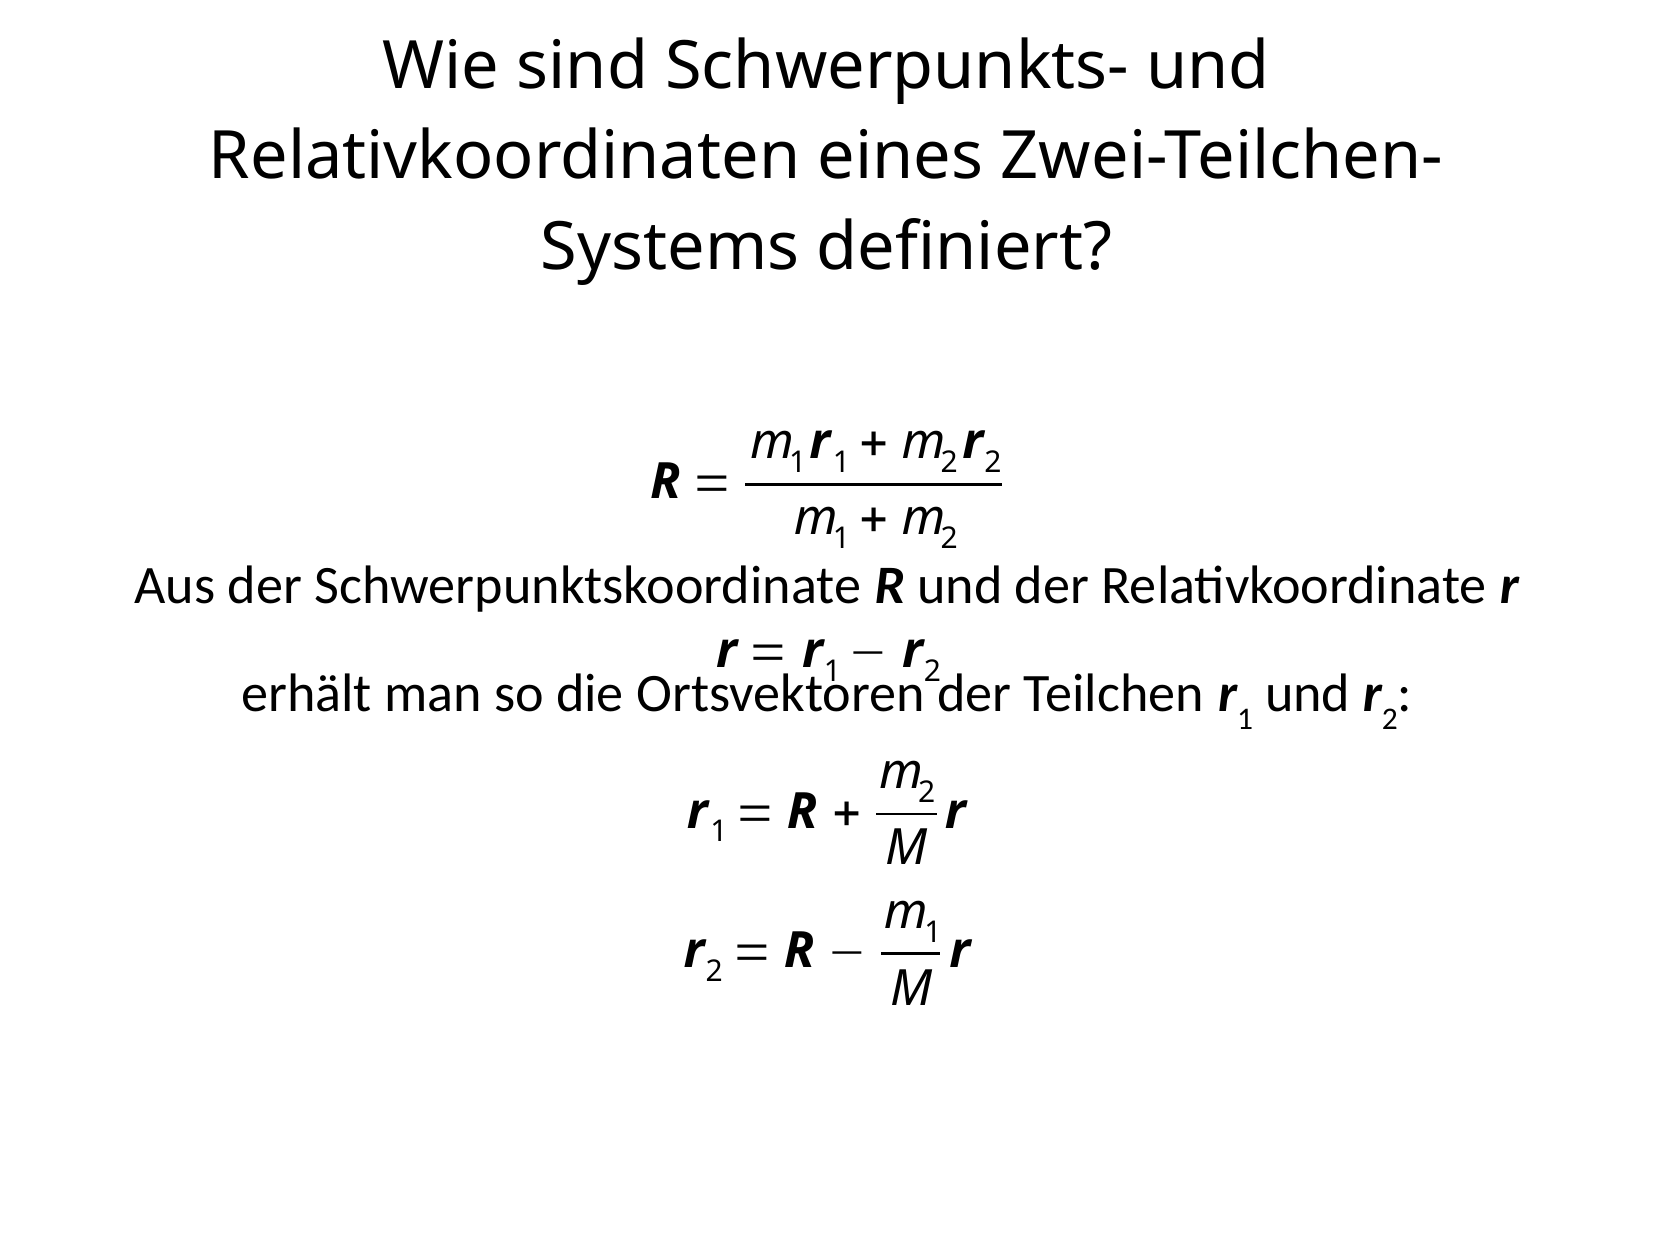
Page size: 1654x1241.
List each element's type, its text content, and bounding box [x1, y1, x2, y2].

title Wie sind Schwerpunkts- und Relativkoordinaten eines Zwei-Teilchen-Systems definiert? [82, 49, 1571, 257]
chart [675, 741, 978, 1019]
subtitle Aus der Schwerpunktskoordinate R und der Relativkoordinate r erhält man so die Ortsvektoren der Teilchen r1 und r2: [82, 290, 1571, 1010]
chart [708, 620, 946, 690]
chart [642, 411, 1012, 557]
